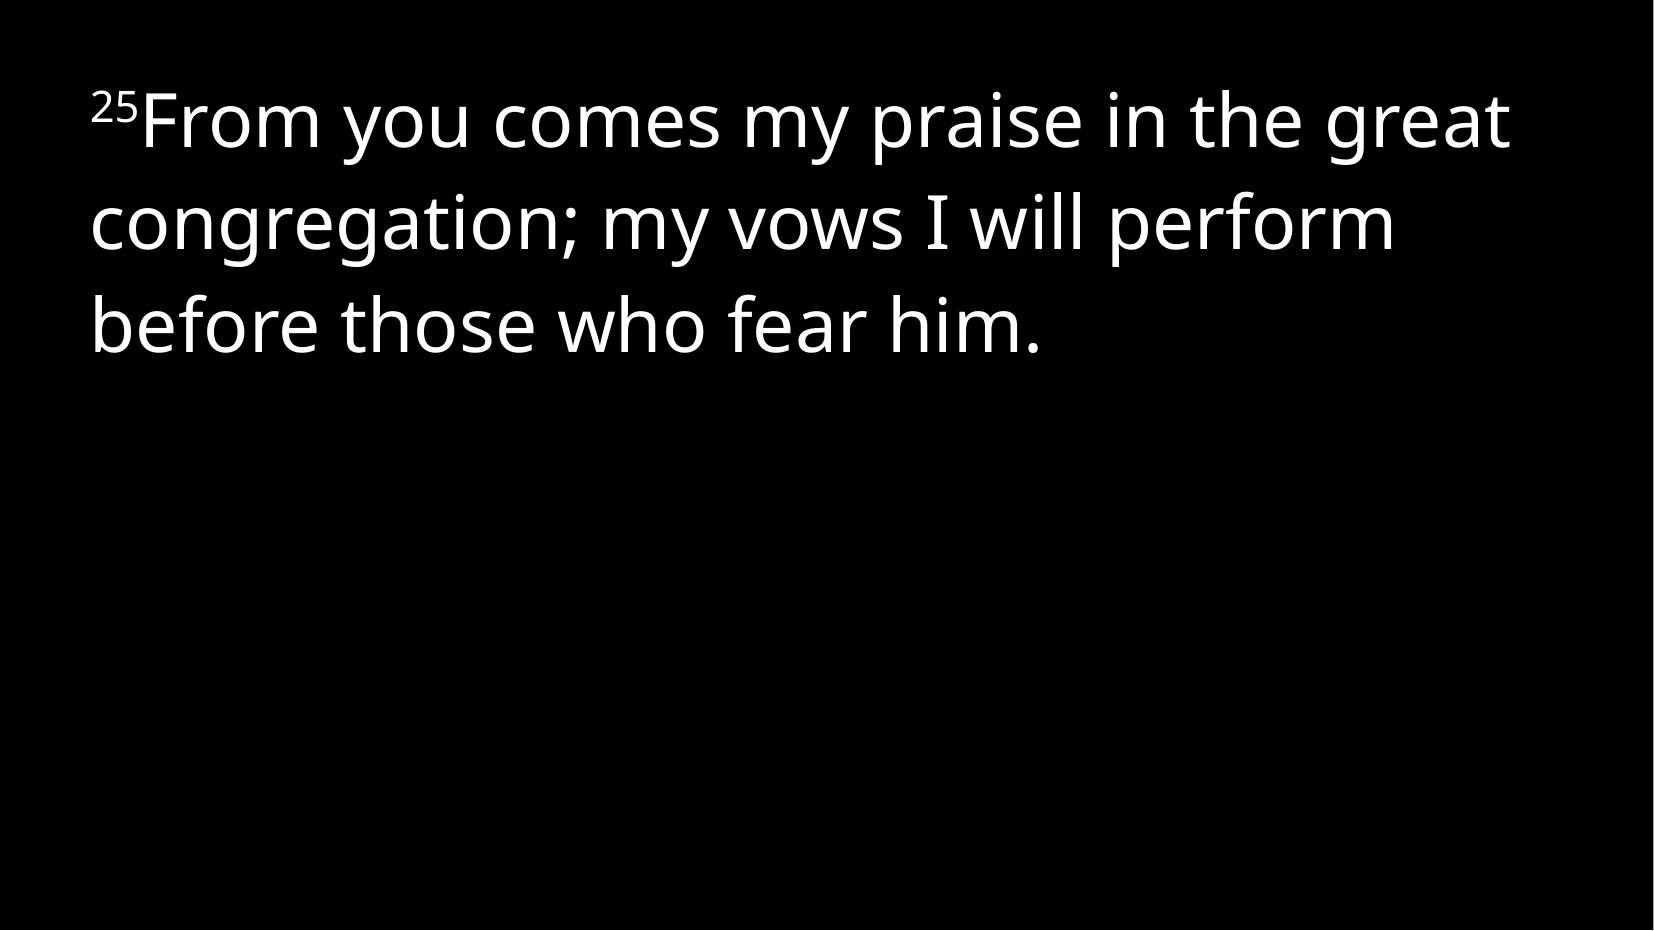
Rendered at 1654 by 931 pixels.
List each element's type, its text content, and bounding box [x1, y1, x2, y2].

text_box 25From you comes my praise in the great congregation; my vows I will perform before those who fear him. [75, 60, 1576, 406]
